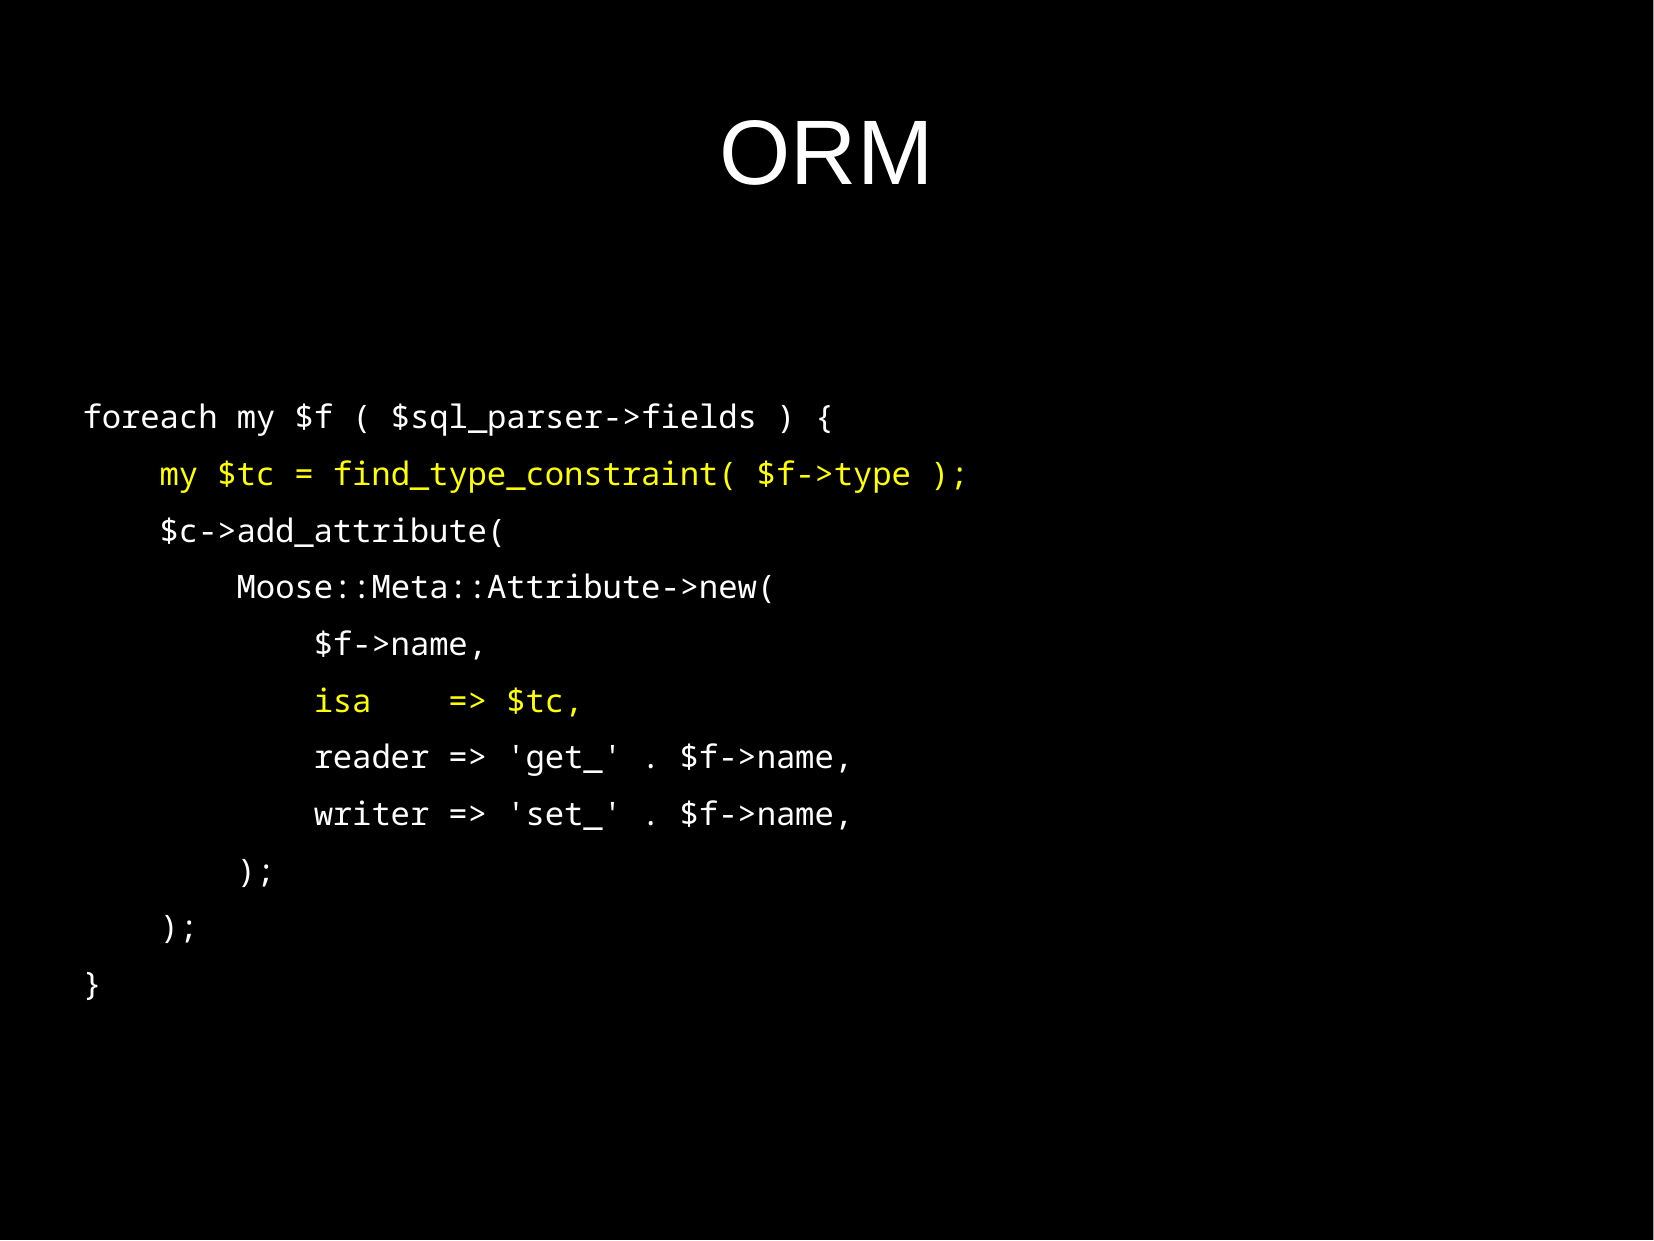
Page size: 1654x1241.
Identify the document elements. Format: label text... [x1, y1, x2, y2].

title ORM [82, 49, 1571, 257]
list foreach my $f ( $sql_parser->fields ) { my $tc = find_type_constraint( $f->type ); $c->add_attribute( Moose::Meta::Attribute->new( $f->name, isa => $tc, reader => 'get_' . $f->name, writer => 'set_' . $f->name, ); ); } [82, 290, 1538, 1010]
